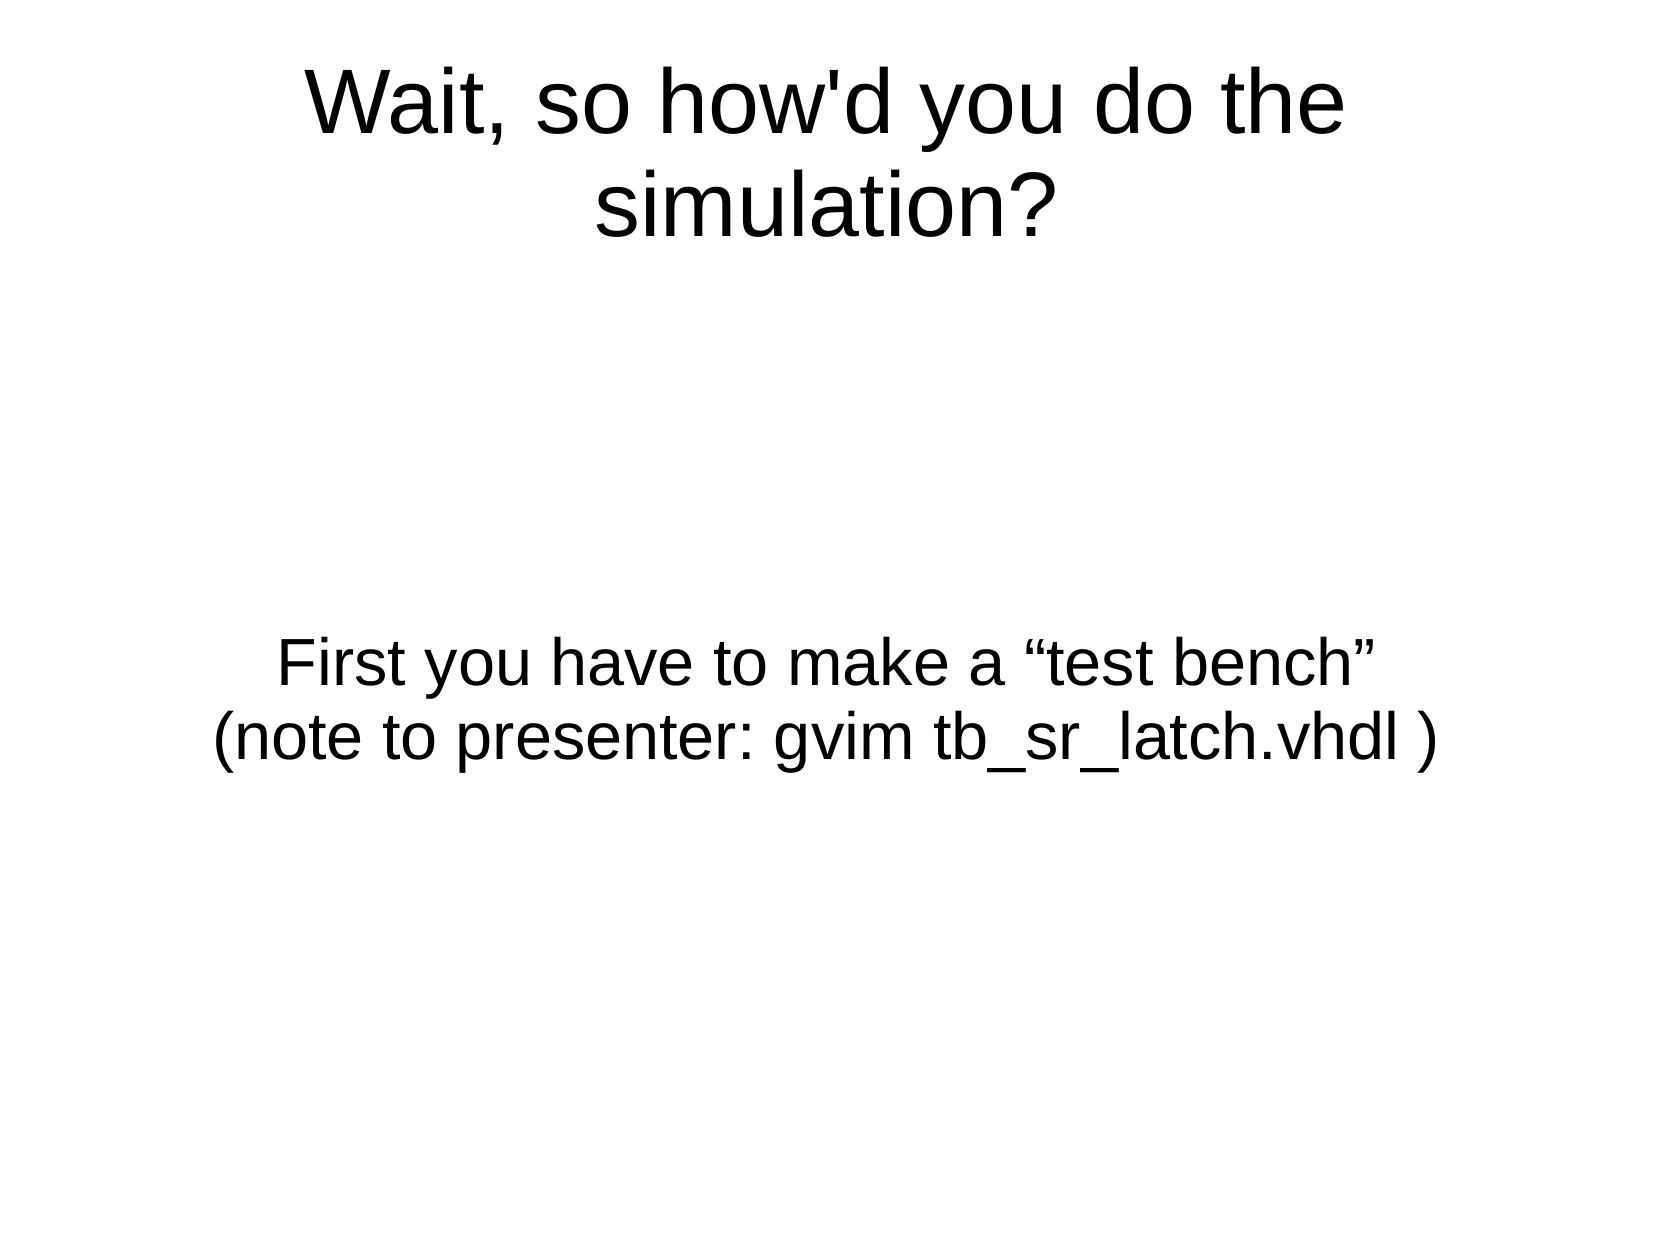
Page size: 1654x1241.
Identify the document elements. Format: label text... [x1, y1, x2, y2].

subtitle First you have to make a “test bench” (note to presenter: gvim tb_sr_latch.vhdl ) [82, 297, 1571, 1102]
title Wait, so how'd you do the simulation? [82, 49, 1571, 257]
